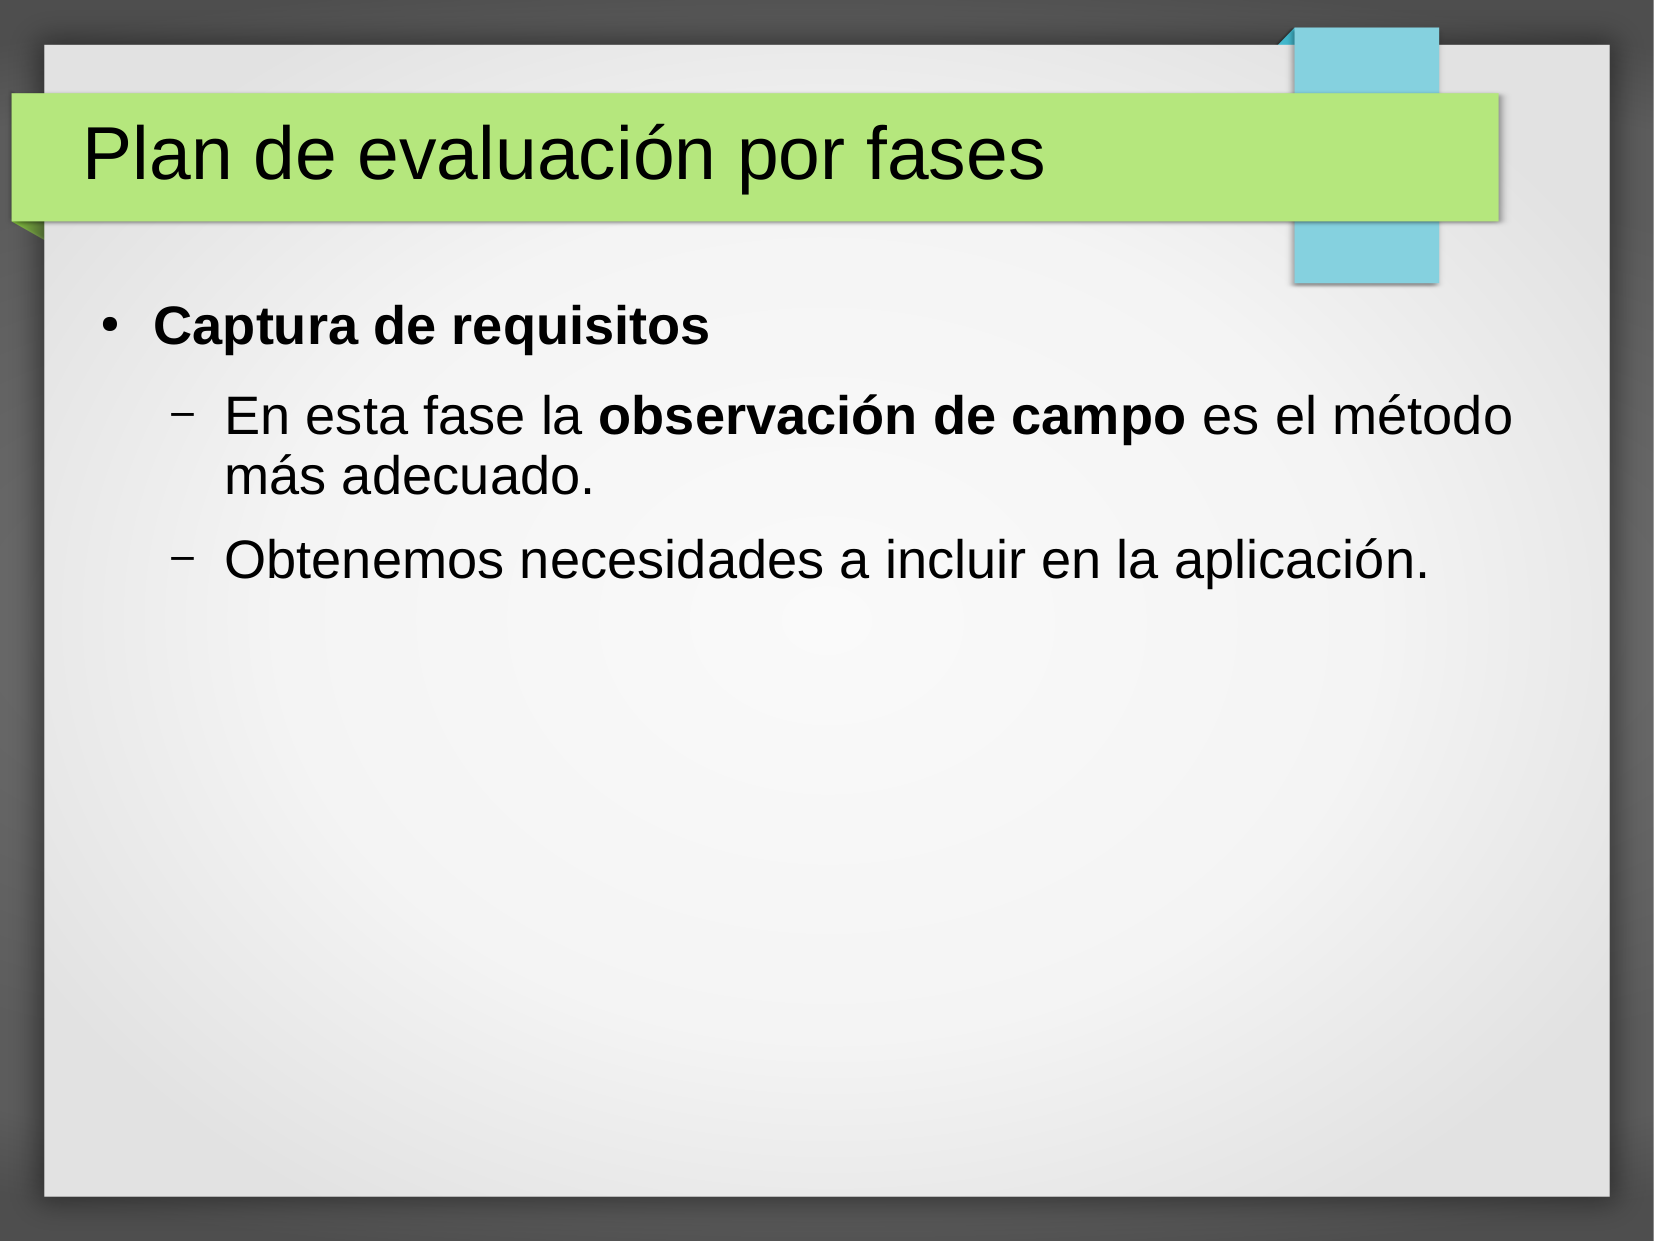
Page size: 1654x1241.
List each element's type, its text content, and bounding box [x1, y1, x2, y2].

picture [0, 0, 1654, 1241]
list Captura de requisitos En esta fase la observación de campo es el método más adecuado. Obtenemos necesidades a incluir en la aplicación. [82, 295, 1571, 1015]
title Plan de evaluación por fases [82, 94, 1264, 213]
